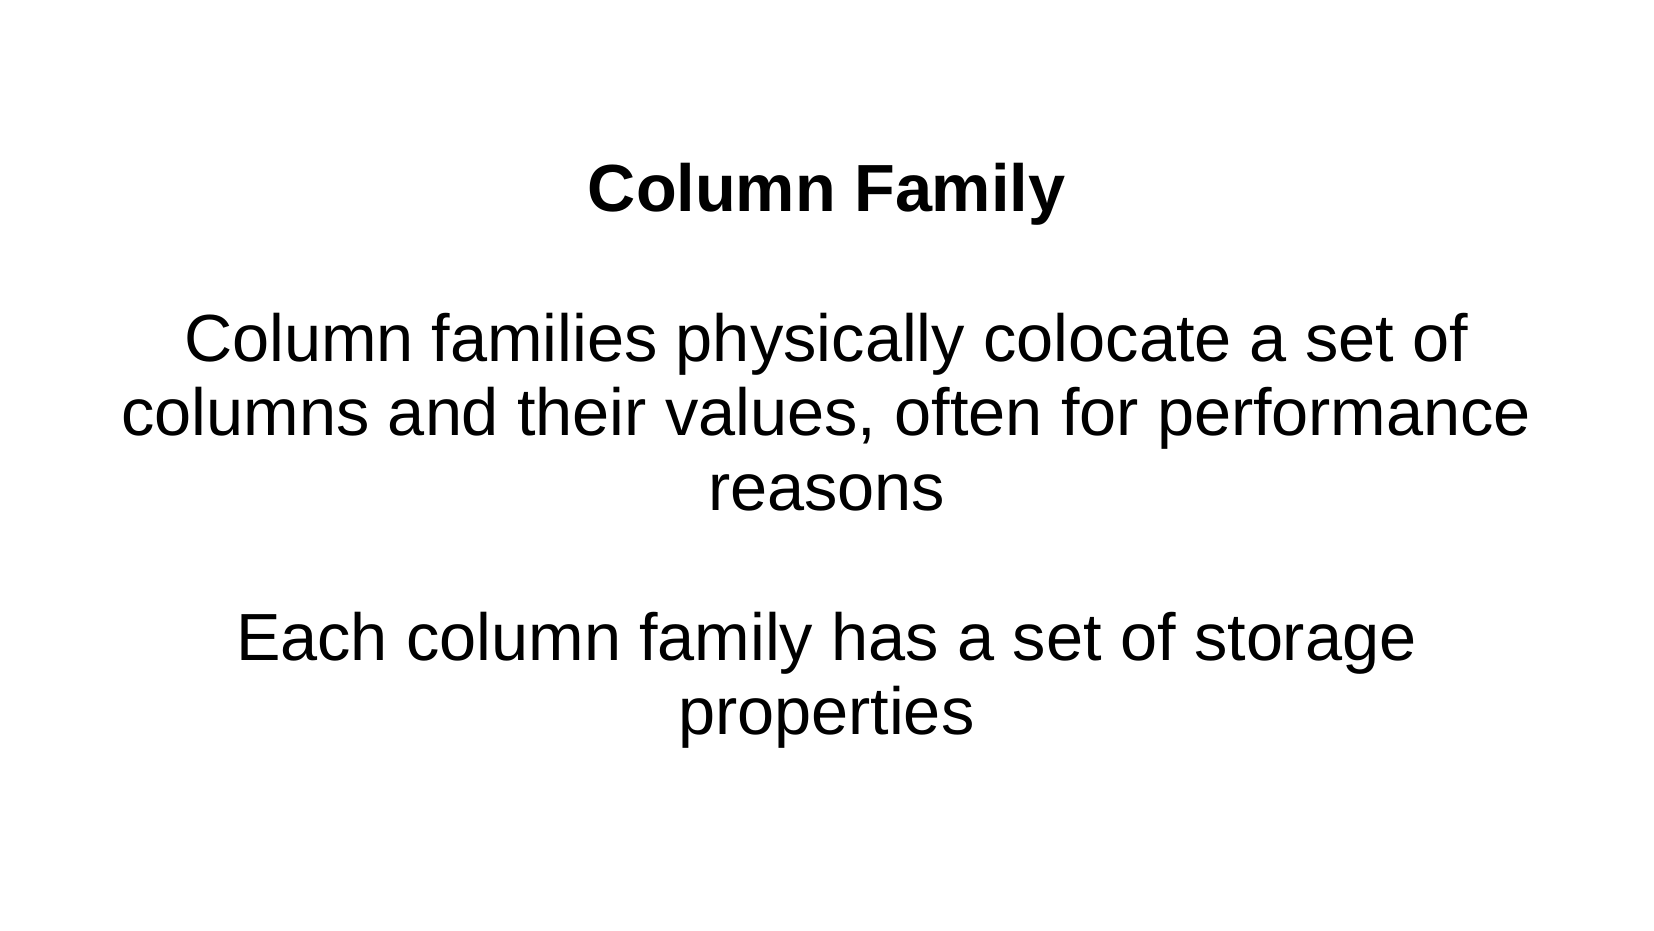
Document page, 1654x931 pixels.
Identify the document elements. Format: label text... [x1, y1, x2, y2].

subtitle Column Family Column families physically colocate a set of columns and their values, often for performance reasons Each column family has a set of storage properties [82, 75, 1571, 826]
